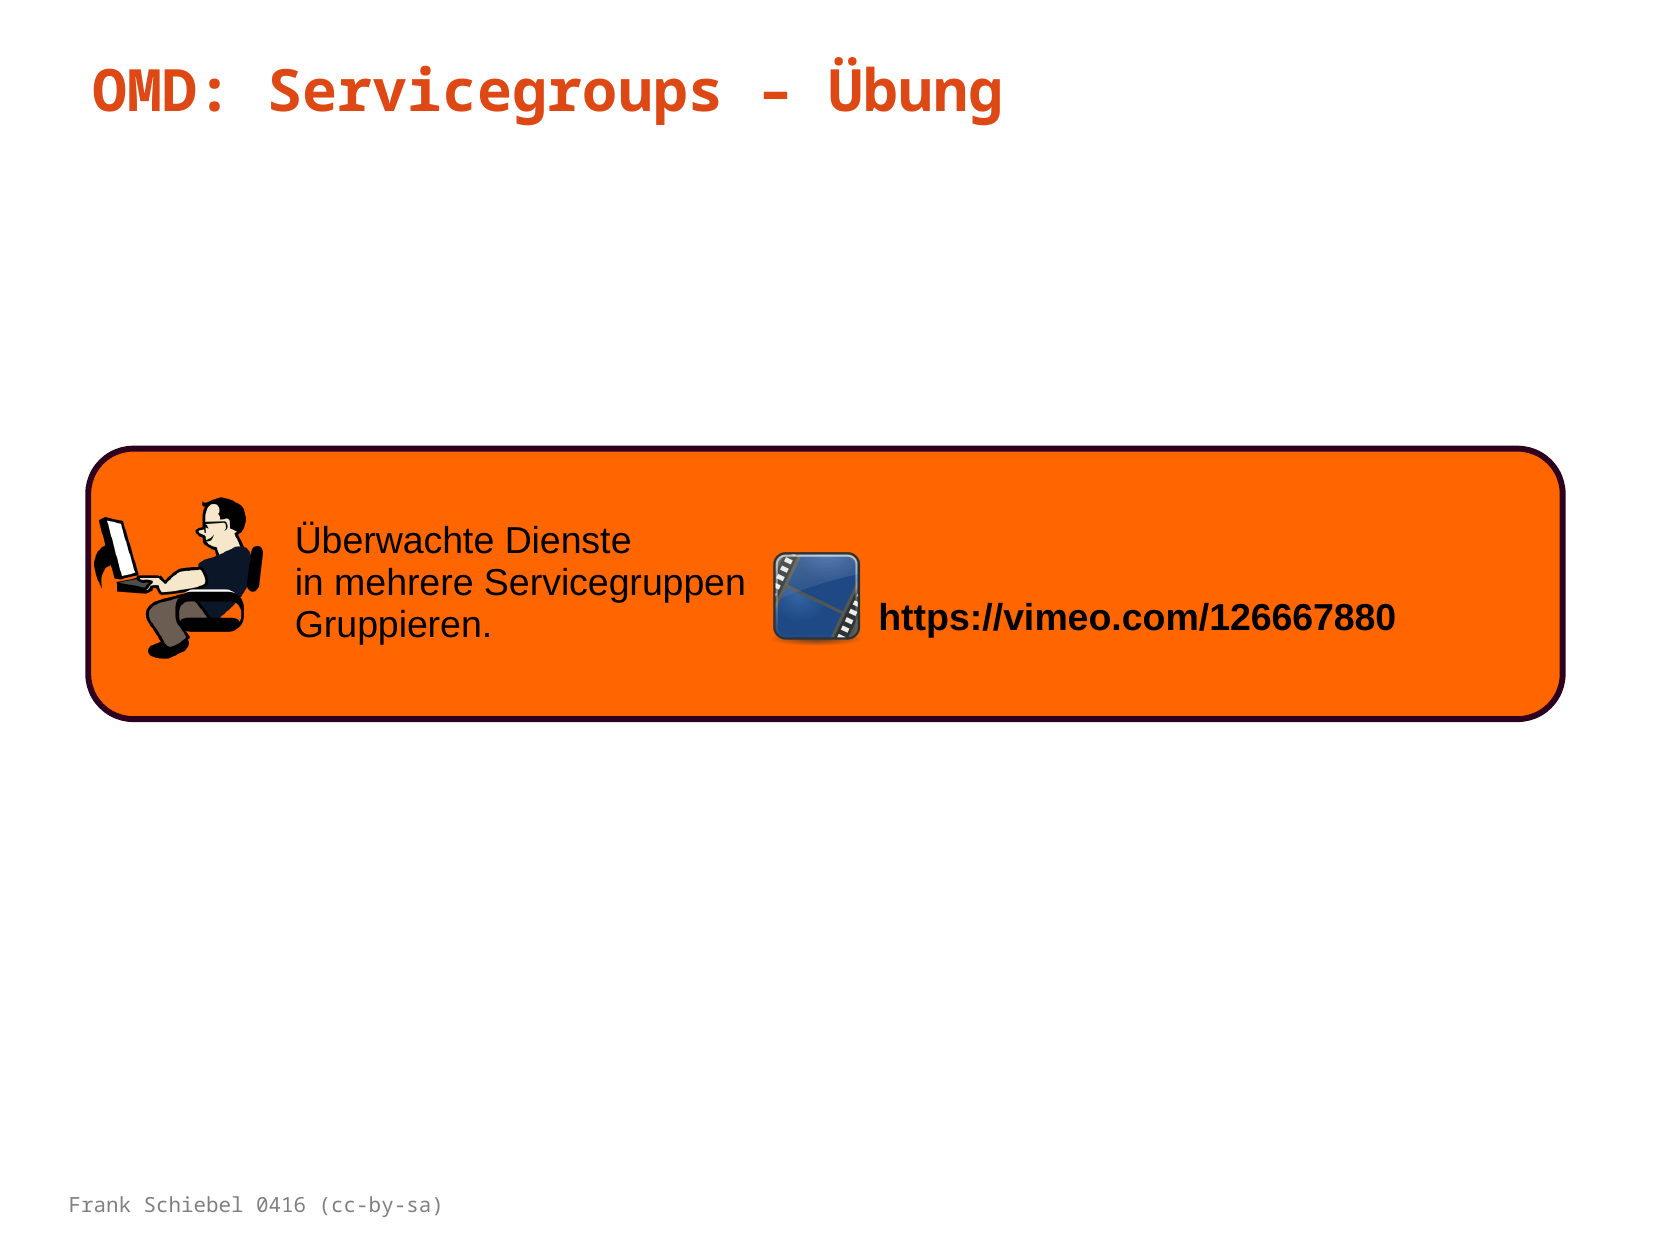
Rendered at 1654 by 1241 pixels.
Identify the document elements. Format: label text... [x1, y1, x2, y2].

text_box OMD: Servicegroups – Übung [78, 42, 1449, 117]
text_box Überwachte Dienste in mehrere Servicegruppen Gruppieren. [280, 512, 761, 653]
picture [94, 497, 263, 659]
text_box [88, 448, 1563, 720]
text_box https://vimeo.com/126667880 [864, 588, 1487, 646]
picture [769, 552, 864, 646]
